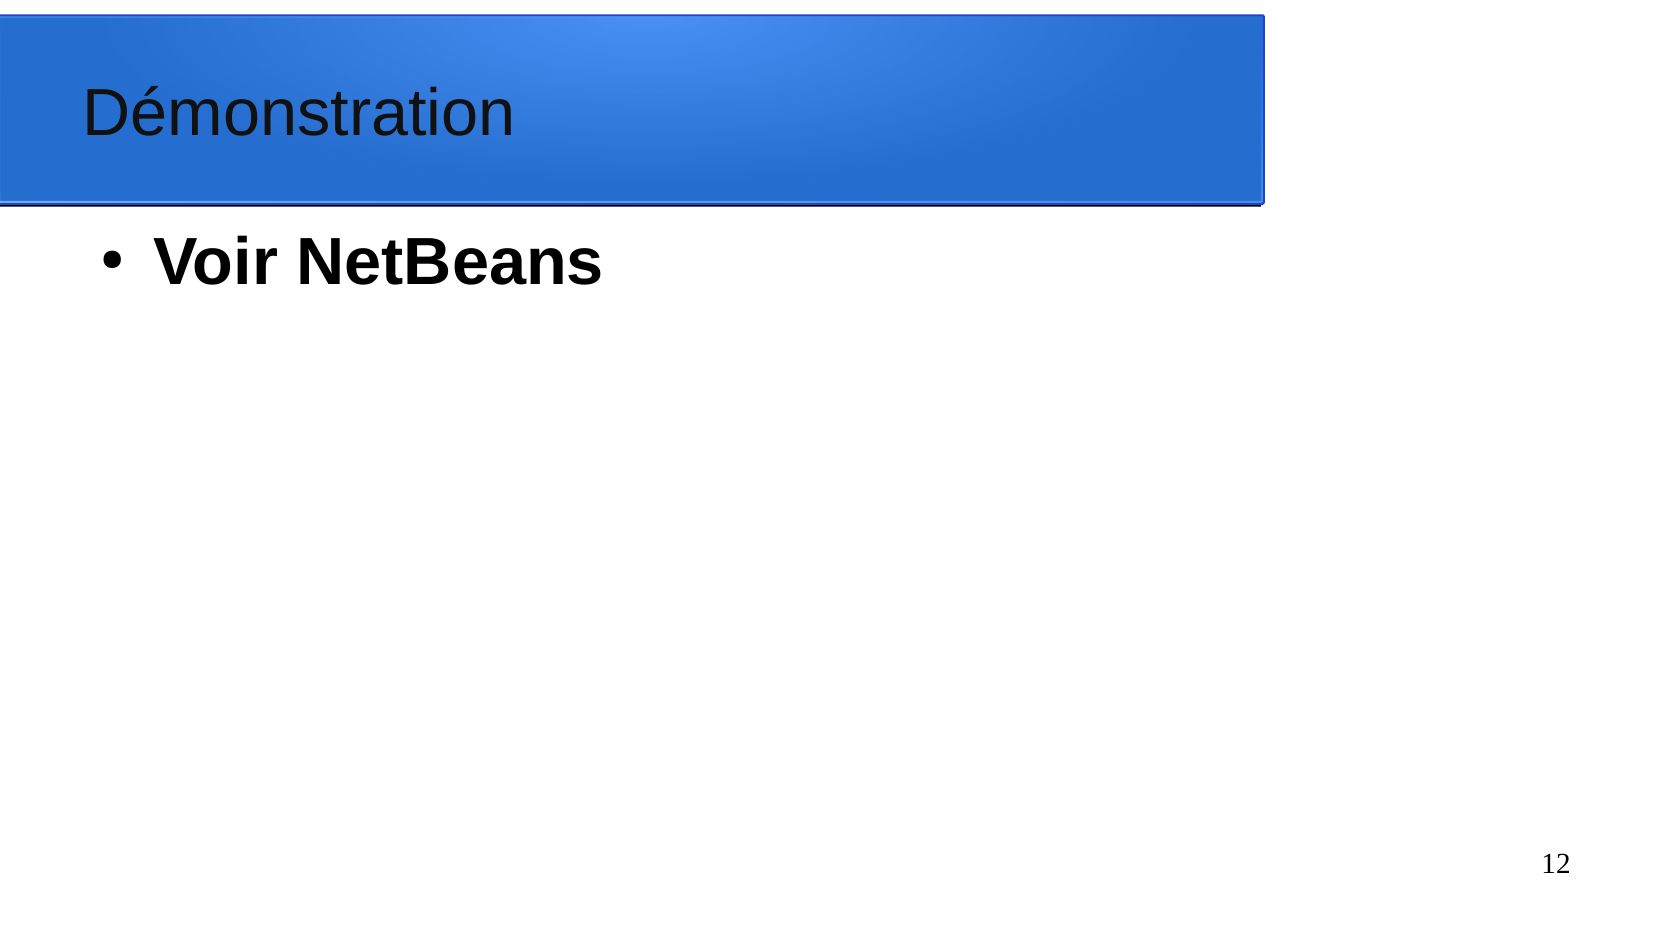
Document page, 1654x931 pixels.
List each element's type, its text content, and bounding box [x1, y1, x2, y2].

list Voir NetBeans [82, 224, 1571, 764]
title Démonstration [82, 35, 1235, 189]
